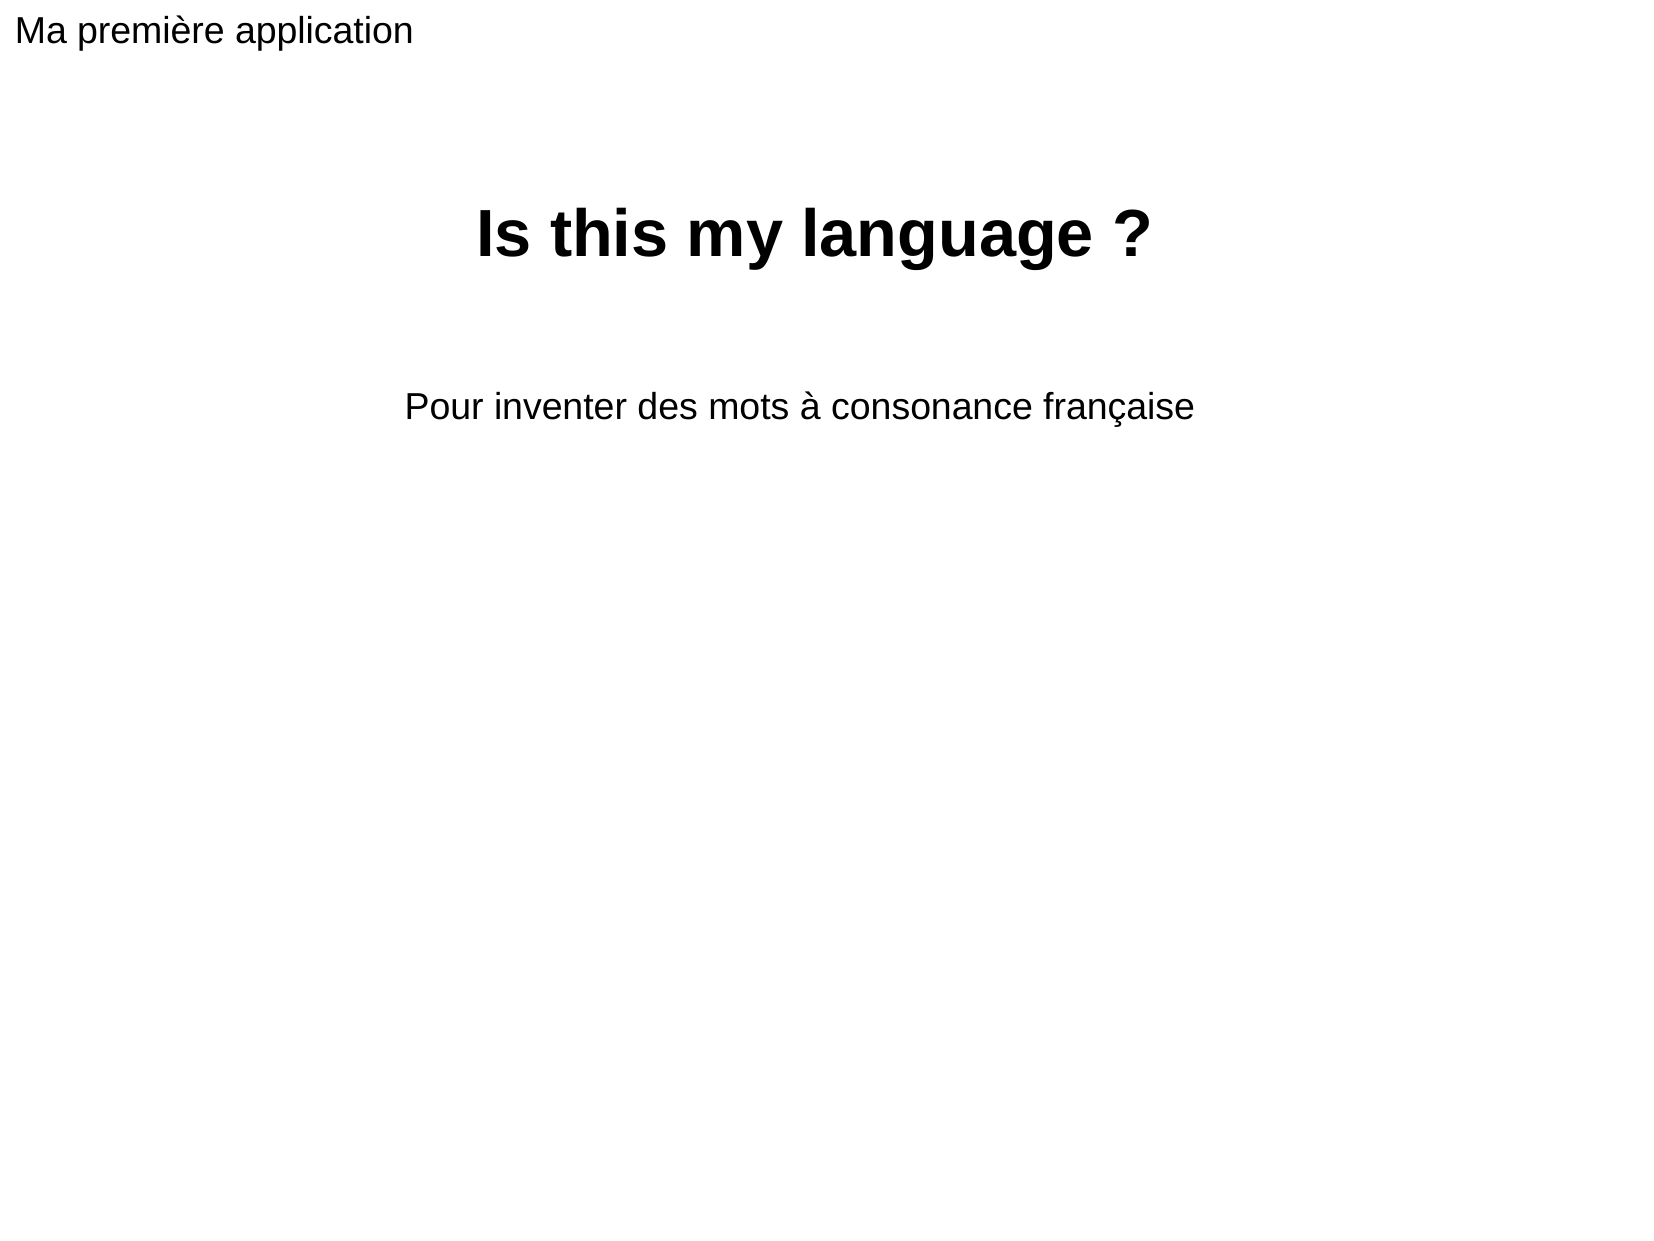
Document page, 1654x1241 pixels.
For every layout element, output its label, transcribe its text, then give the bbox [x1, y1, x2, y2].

text_box Is this my language ? [0, 188, 1654, 308]
text_box Pour inventer des mots à consonance française [389, 377, 1210, 435]
text_box Ma première application [0, 2, 429, 60]
